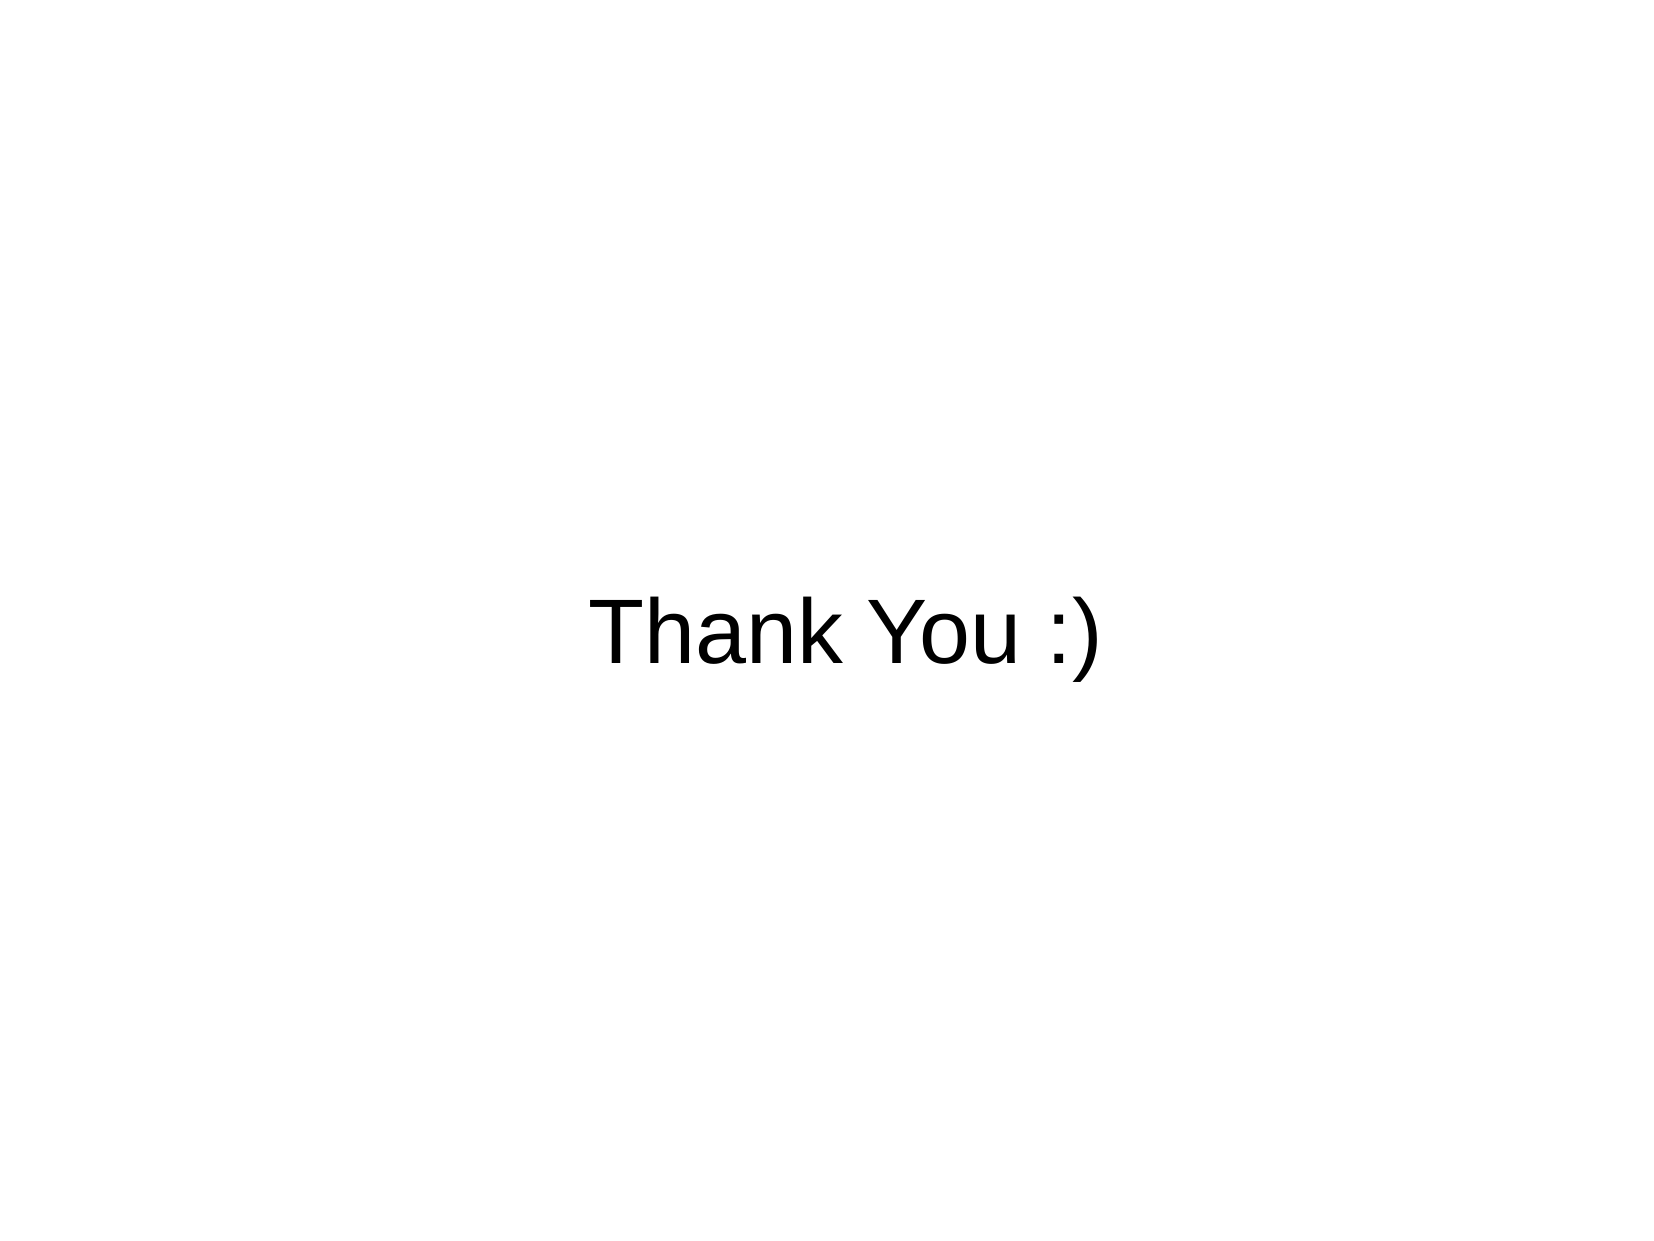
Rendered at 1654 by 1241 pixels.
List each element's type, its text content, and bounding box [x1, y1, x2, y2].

title Thank You :) [101, 527, 1591, 736]
